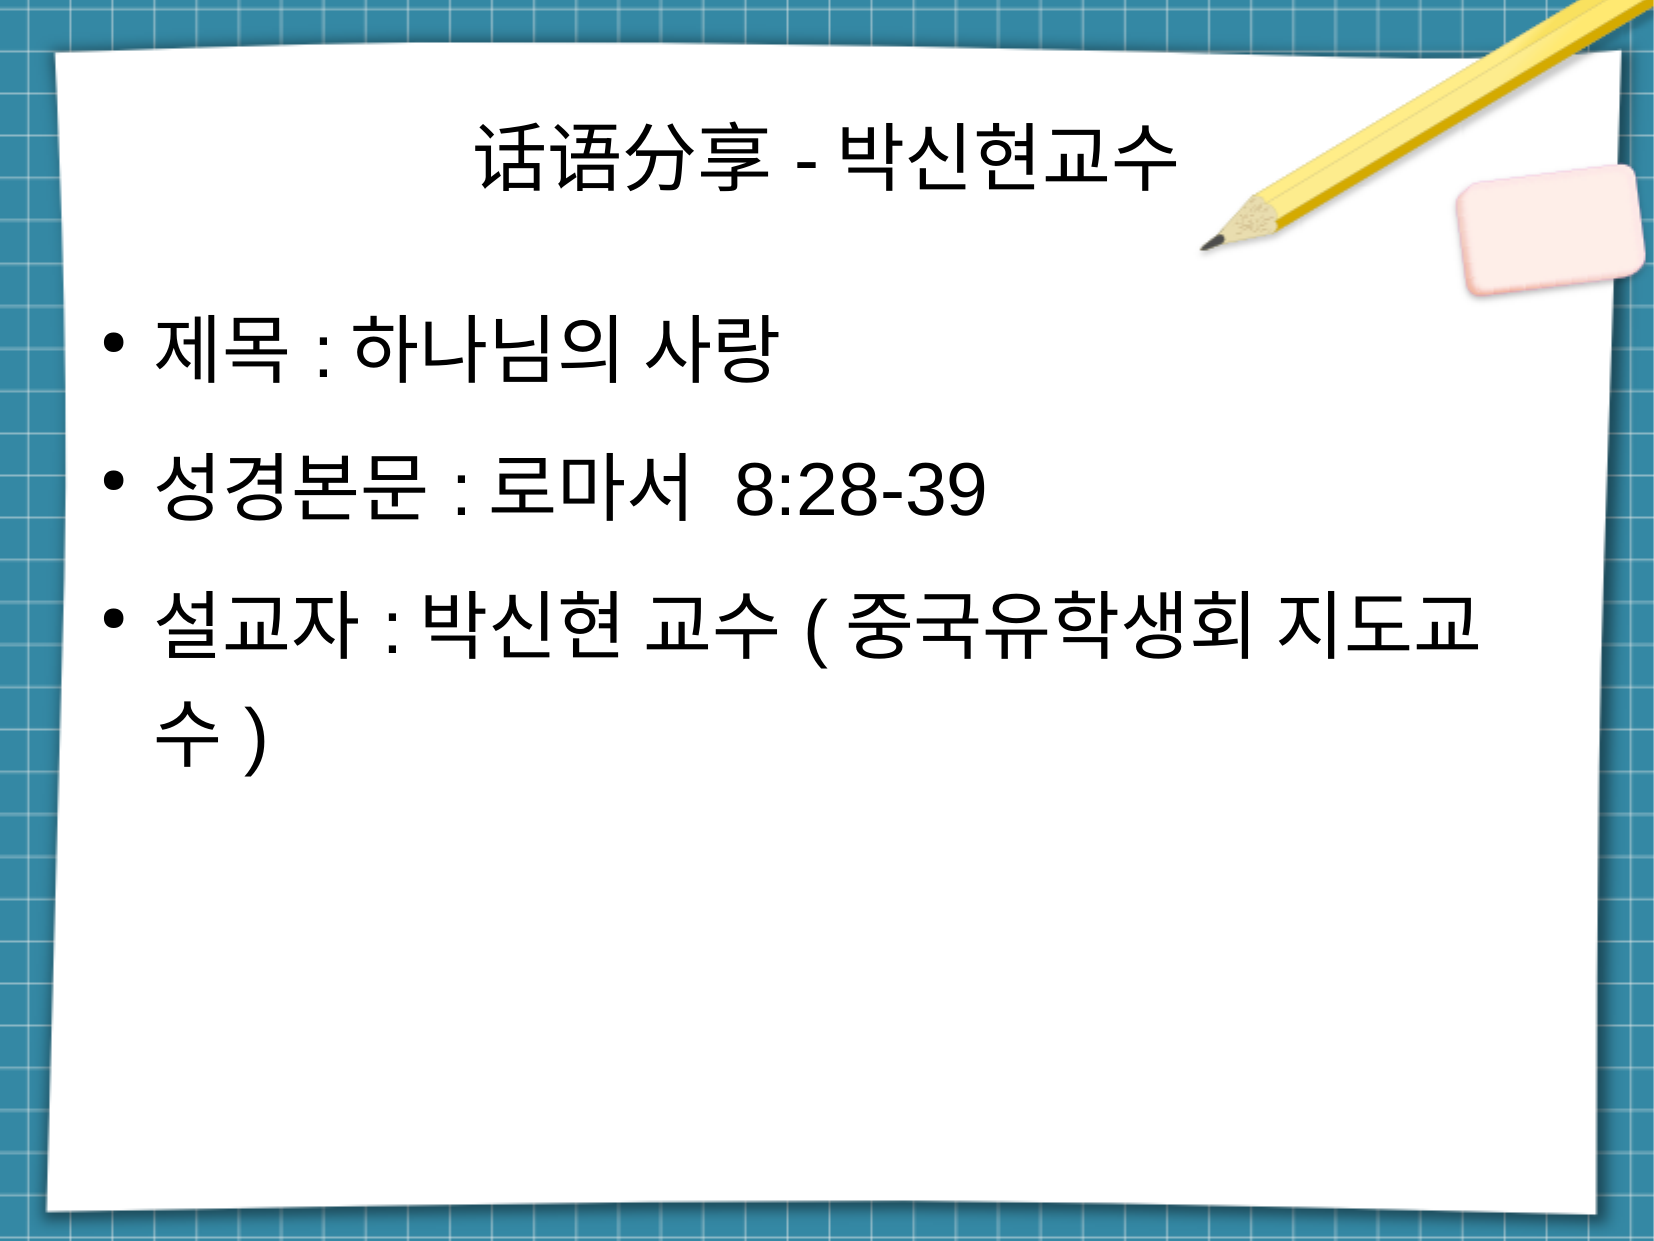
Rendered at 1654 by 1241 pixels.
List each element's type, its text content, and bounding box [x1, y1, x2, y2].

picture [0, 0, 1654, 1241]
title 话语分享-박신현교수 [82, 49, 1571, 257]
list 제목:하나님의 사랑 성경본문:로마서 8:28-39 설교자:박신현 교수(중국유학생회 지도교수) [82, 290, 1571, 1010]
